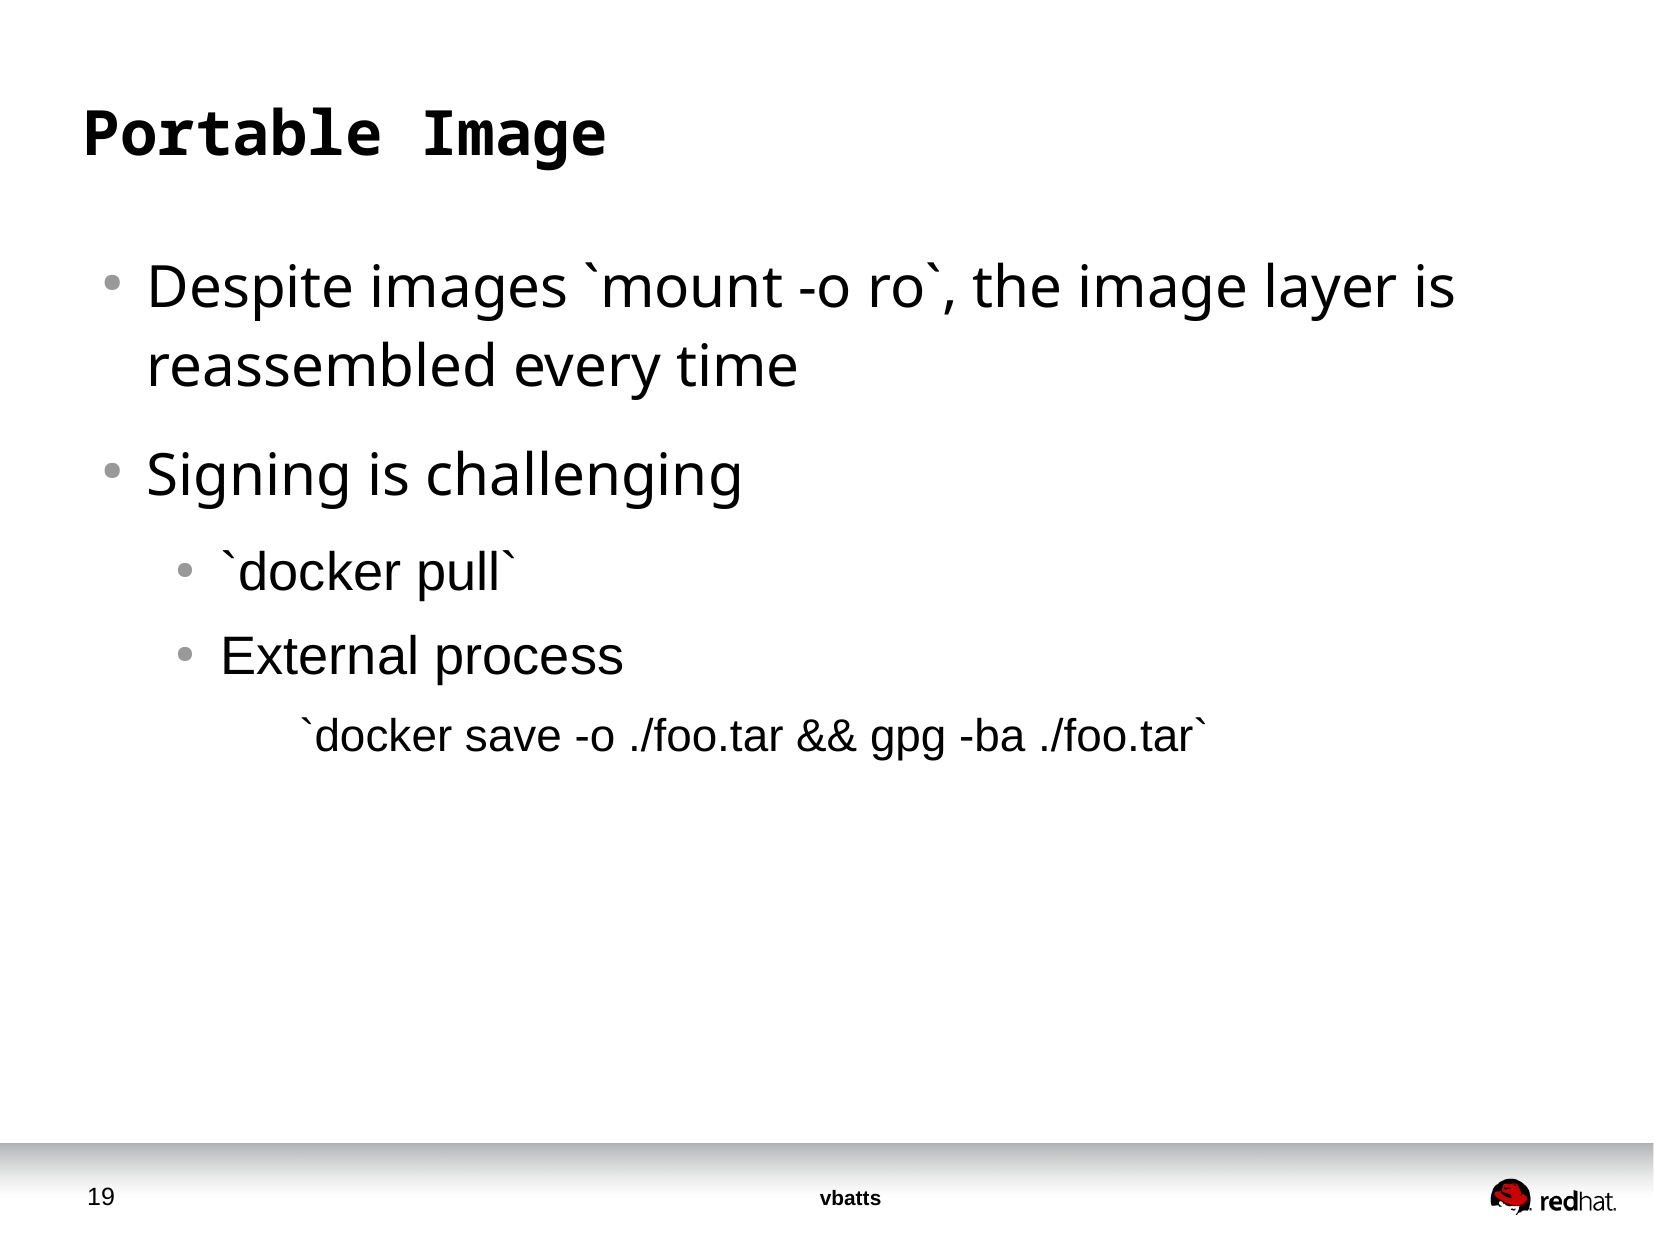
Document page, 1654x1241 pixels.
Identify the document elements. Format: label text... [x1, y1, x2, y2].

list Despite images `mount -o ro`, the image layer is reassembled every time Signing is challenging `docker pull` External process `docker save -o ./foo.tar && gpg -ba ./foo.tar` [86, 244, 1576, 1039]
title Portable Image [82, 37, 1571, 226]
picture [0, 1143, 1654, 1241]
